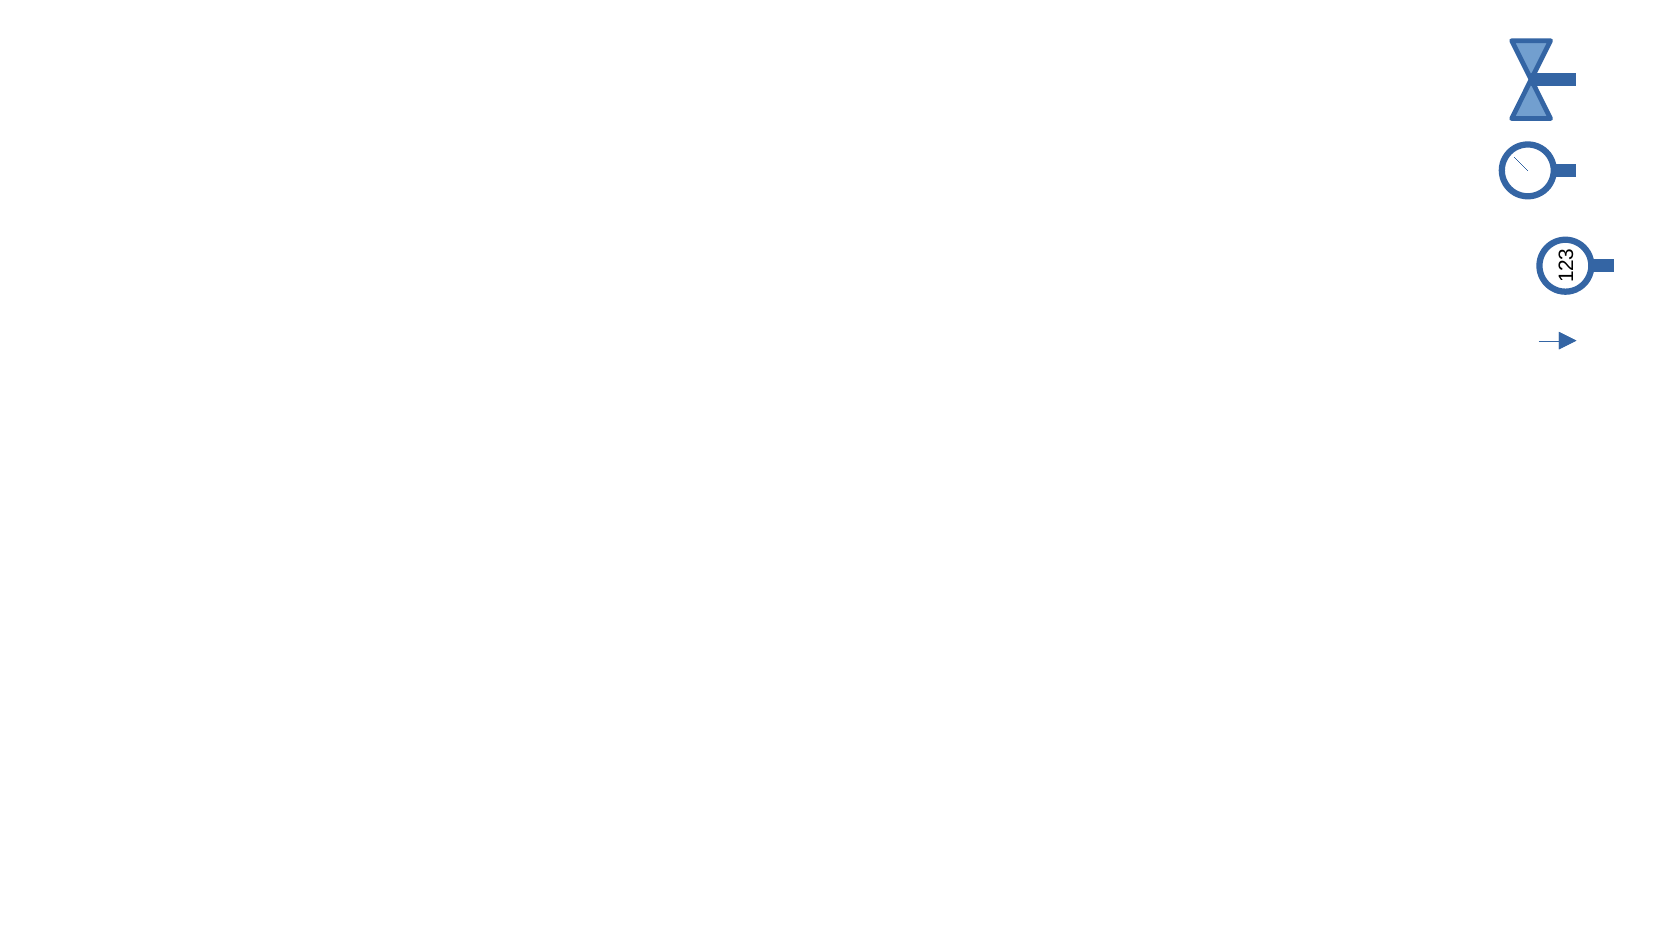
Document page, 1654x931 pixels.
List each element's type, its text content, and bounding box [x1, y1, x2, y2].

text_box [1539, 247, 1547, 285]
text_box [1501, 144, 1554, 197]
text_box [1511, 40, 1551, 119]
text_box [1585, 248, 1592, 283]
text_box 123 [1547, 228, 1585, 304]
